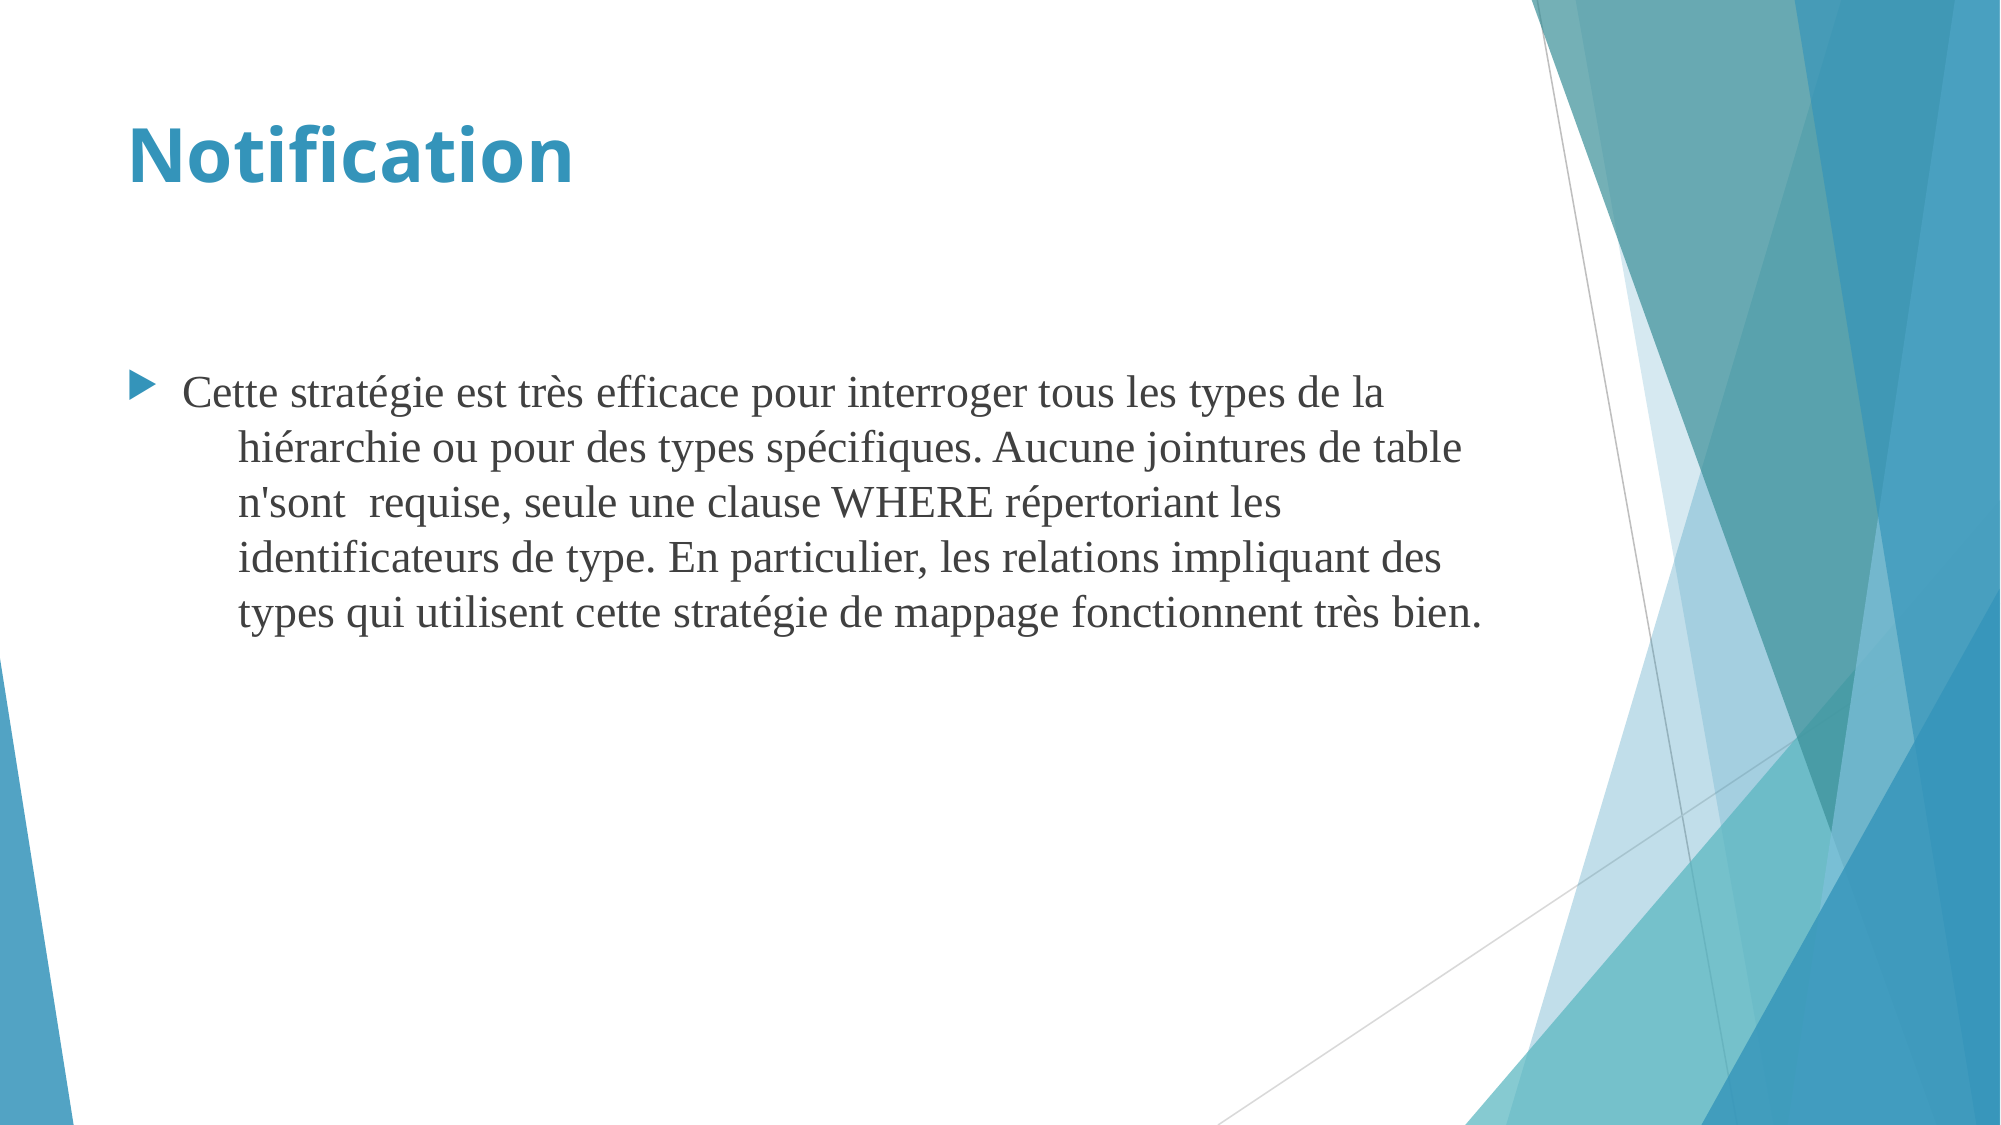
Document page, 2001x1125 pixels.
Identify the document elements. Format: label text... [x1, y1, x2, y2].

title Notification [111, 99, 1522, 317]
list Cette stratégie est très efficace pour interroger tous les types de la hiérarchie ou pour des types spécifiques. Aucune jointures de table n'sont requise, seule une clause WHERE répertoriant les identificateurs de type. En particulier, les relations impliquant des types qui utilisent cette stratégie de mappage fonctionnent très bien. [111, 354, 1522, 992]
